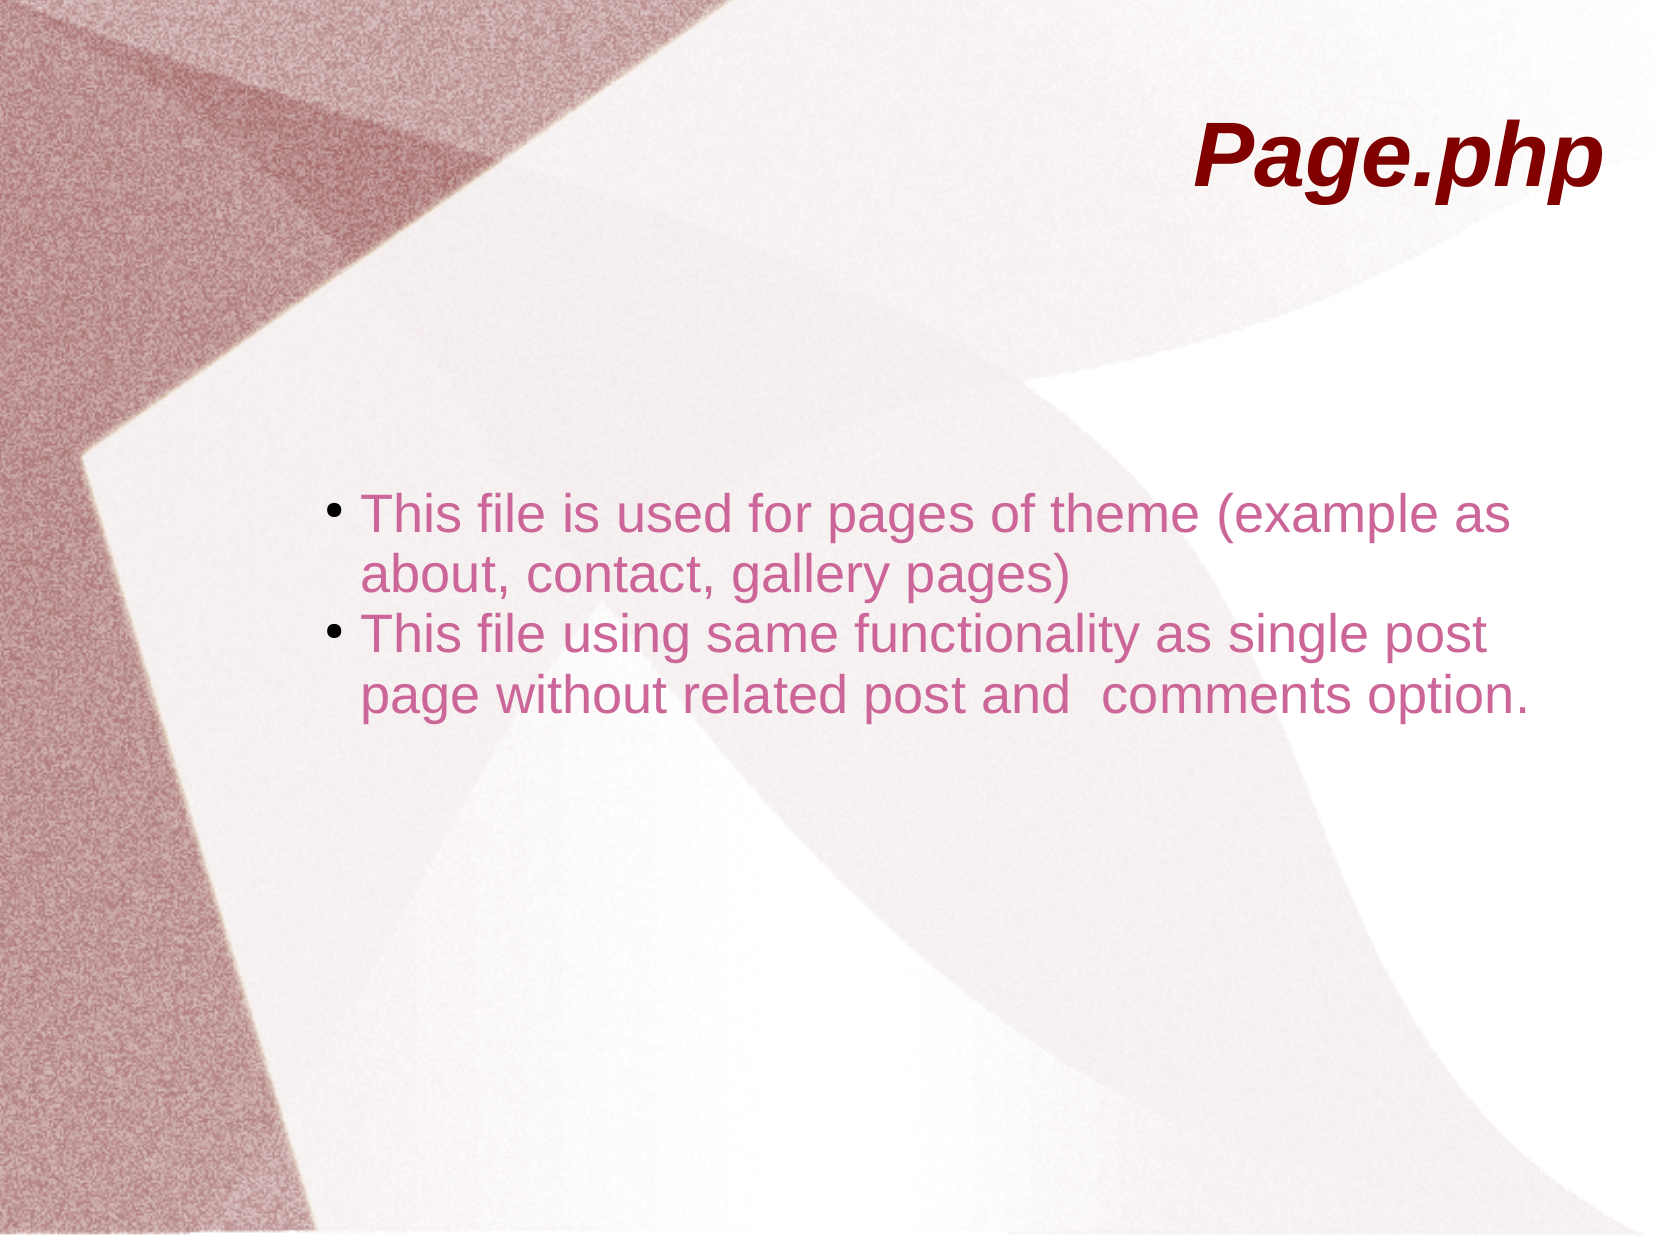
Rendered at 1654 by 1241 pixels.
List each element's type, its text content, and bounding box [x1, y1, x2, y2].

picture [0, 0, 1654, 1241]
text_box This file is used for pages of theme (example as about, contact, gallery pages) This file using same functionality as single post page without related post and comments option. [324, 290, 1601, 916]
title Page.php [596, 49, 1607, 257]
